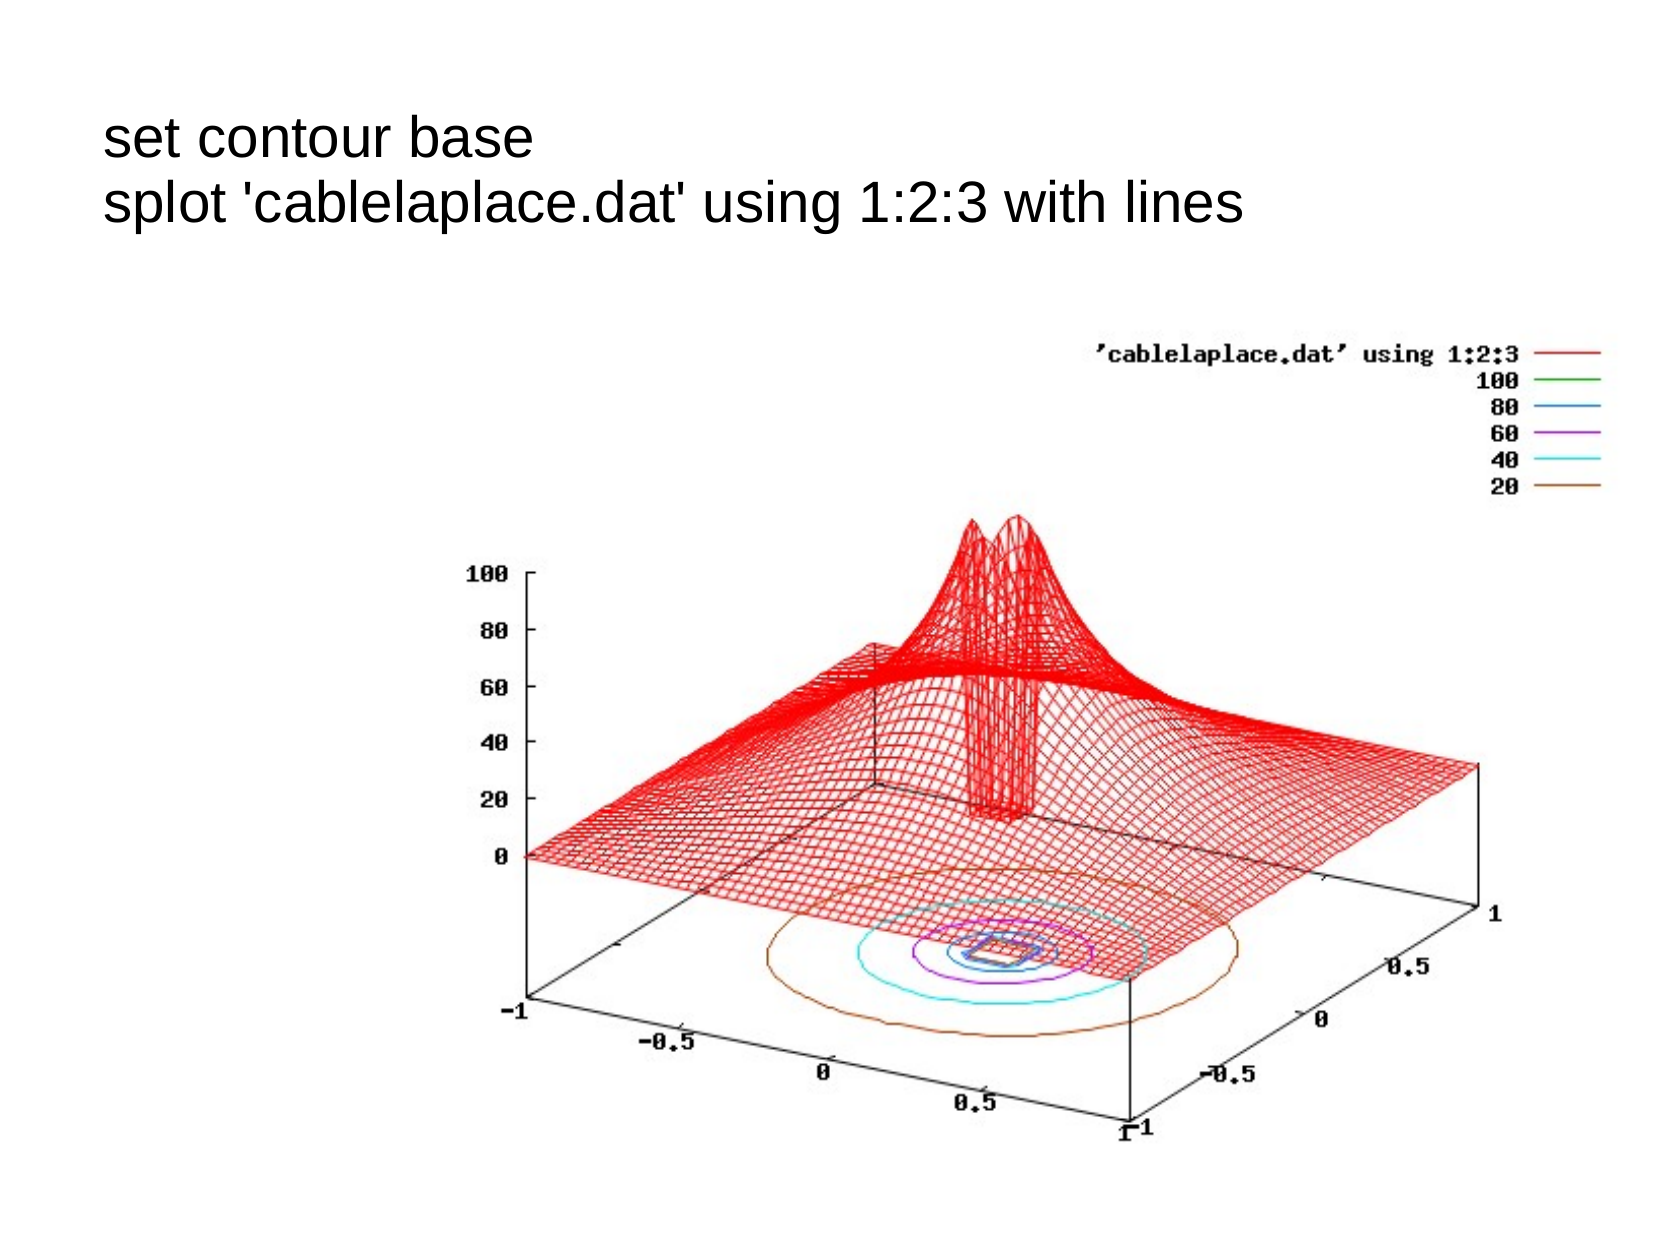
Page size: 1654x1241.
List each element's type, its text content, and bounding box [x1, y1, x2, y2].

text_box set contour base splot 'cablelaplace.dat' using 1:2:3 with lines [88, 97, 1270, 243]
picture [354, 265, 1650, 1241]
